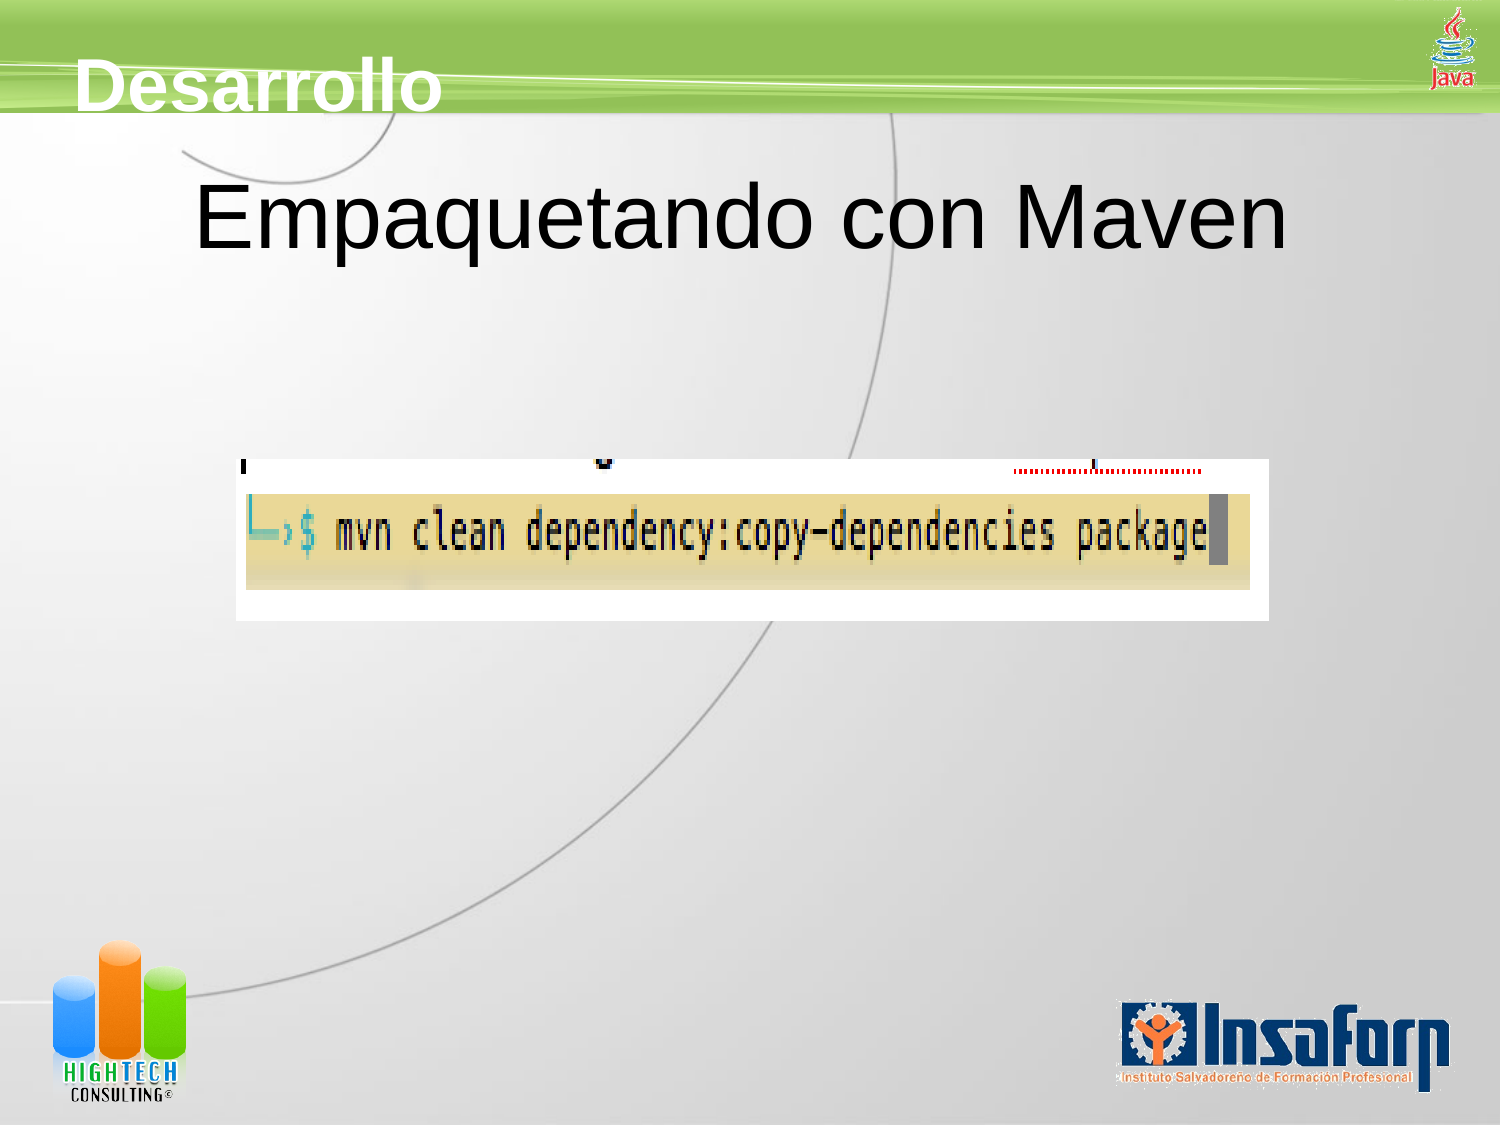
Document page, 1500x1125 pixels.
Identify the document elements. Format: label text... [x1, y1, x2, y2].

text_box Desarrollo [58, 29, 473, 129]
picture [0, 0, 1500, 1125]
text_box Empaquetando con Maven [67, 118, 1418, 306]
